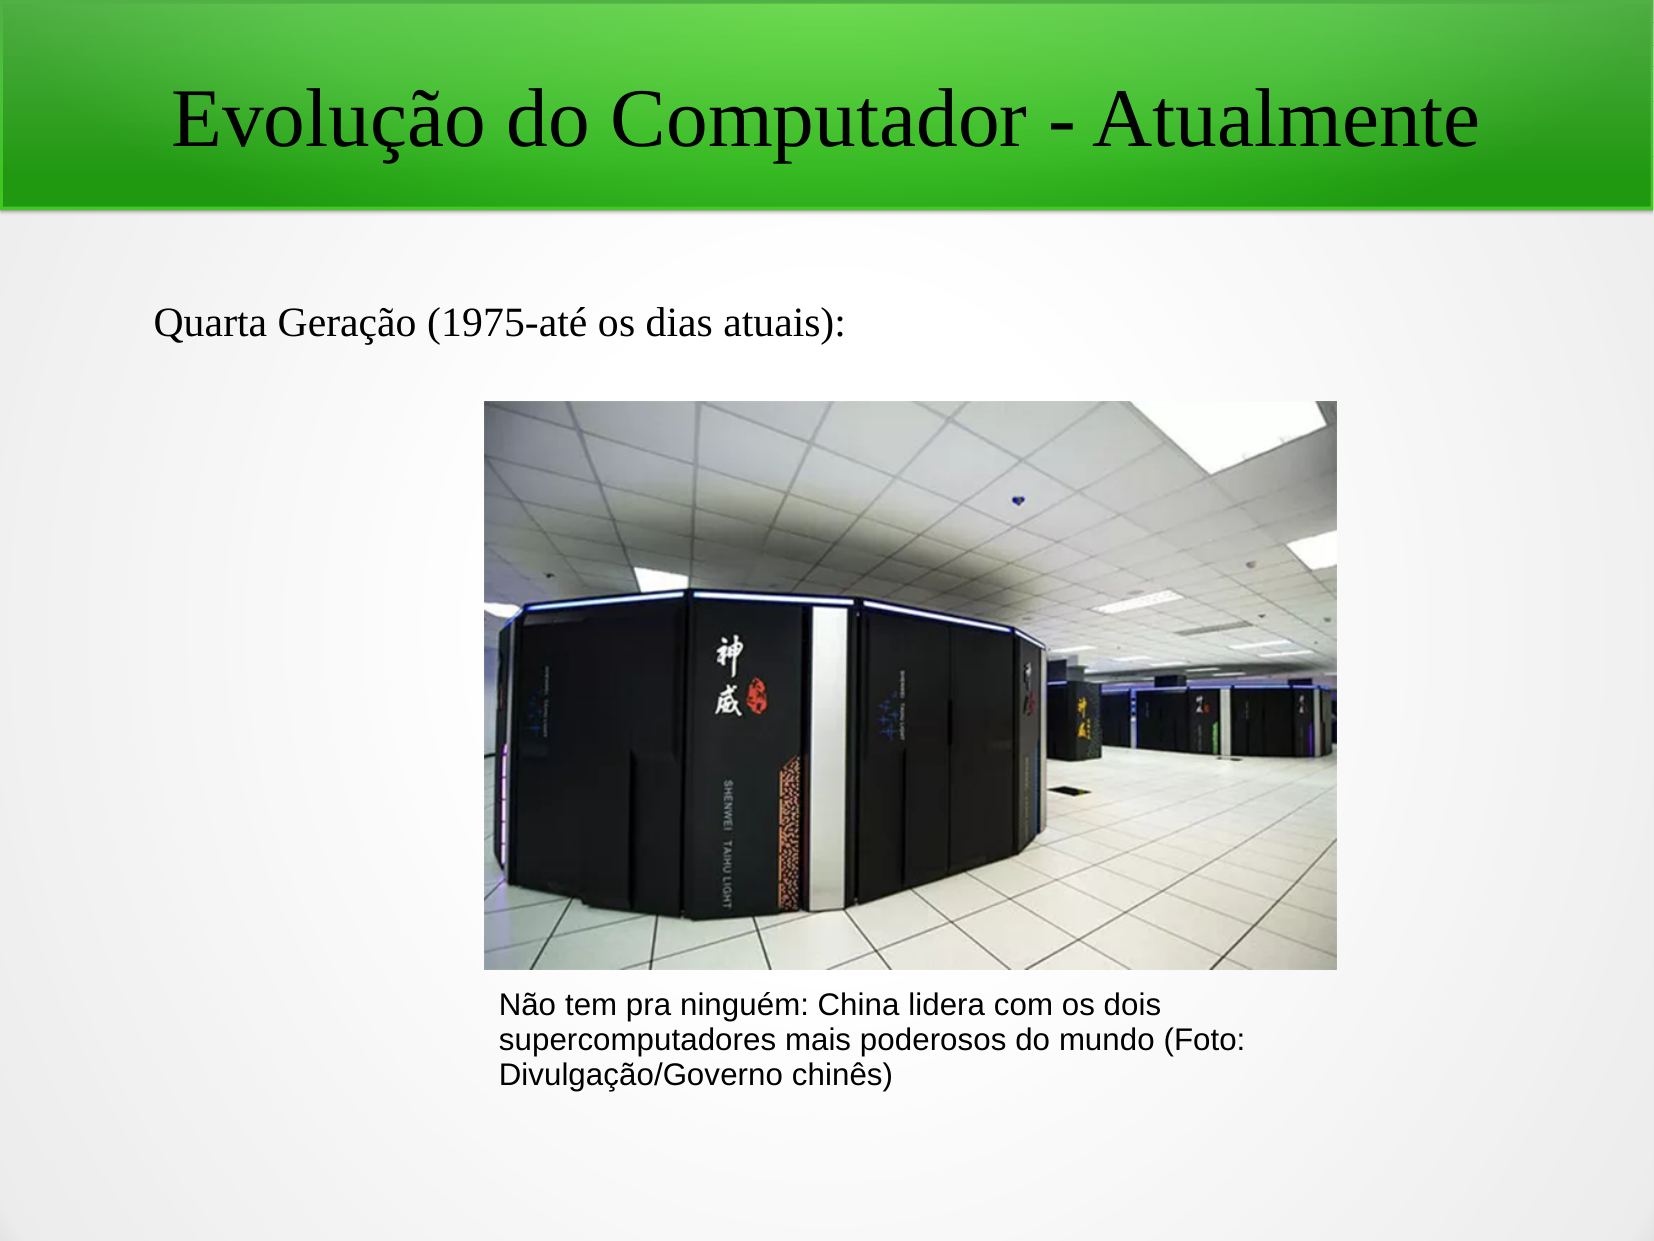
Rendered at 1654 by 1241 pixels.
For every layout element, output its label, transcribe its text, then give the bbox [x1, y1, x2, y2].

text_box Não tem pra ninguém: China lidera com os dois supercomputadores mais poderosos do mundo (Foto: Divulgação/Governo chinês) [484, 980, 1359, 1169]
picture [484, 401, 1337, 970]
title Evolução do Computador - Atualmente [82, 47, 1571, 189]
list Quarta Geração (1975-até os dias atuais): [82, 299, 1571, 1019]
